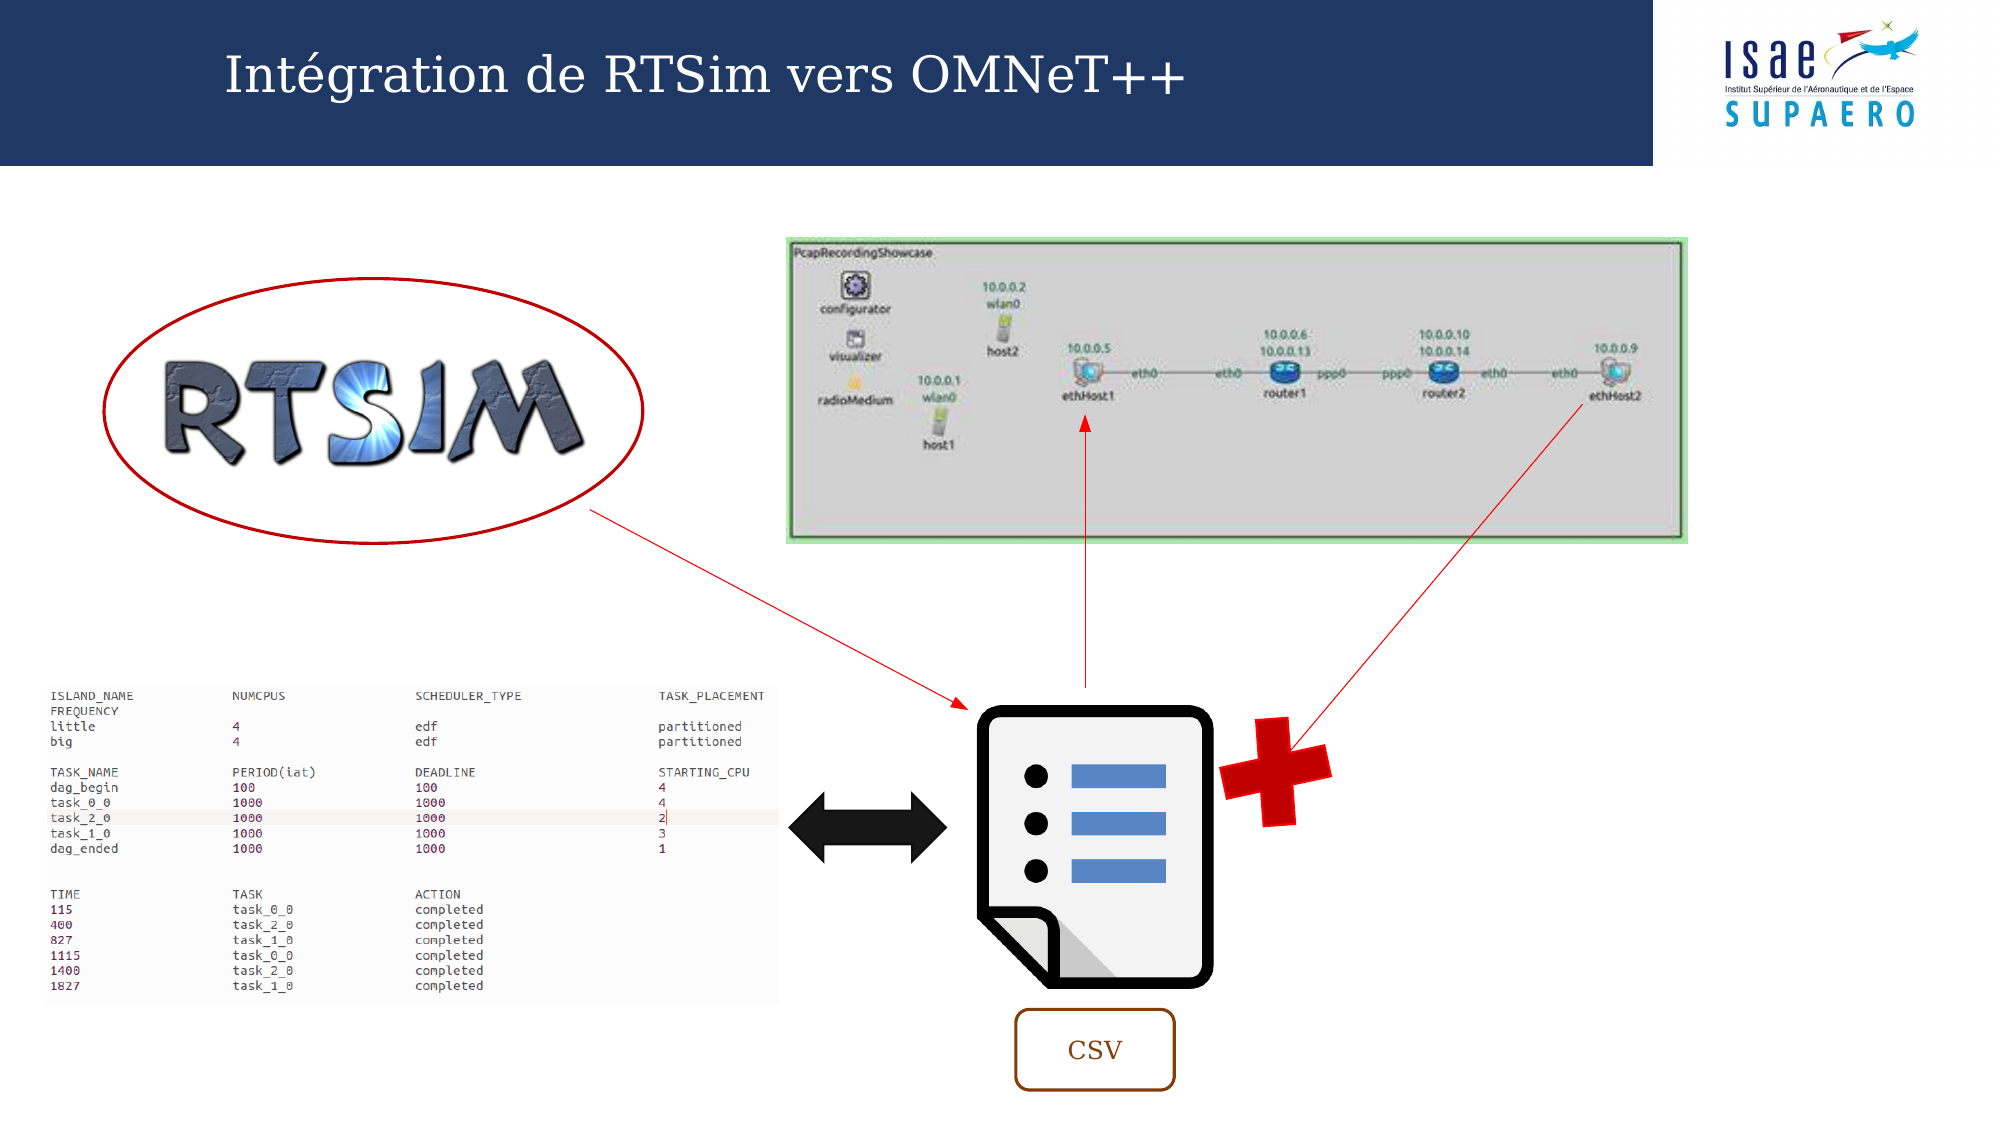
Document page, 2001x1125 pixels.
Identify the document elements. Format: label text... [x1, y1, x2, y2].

text_box [789, 793, 946, 862]
picture [151, 349, 596, 479]
text_box [0, 0, 1653, 165]
picture [786, 237, 1688, 544]
picture [953, 705, 1237, 989]
text_box Intégration de RTSim vers OMNeT++ [59, 35, 1611, 111]
picture [1653, 0, 2000, 169]
text_box CSV [1015, 1009, 1175, 1090]
picture [47, 687, 779, 1005]
text_box [1220, 717, 1331, 827]
